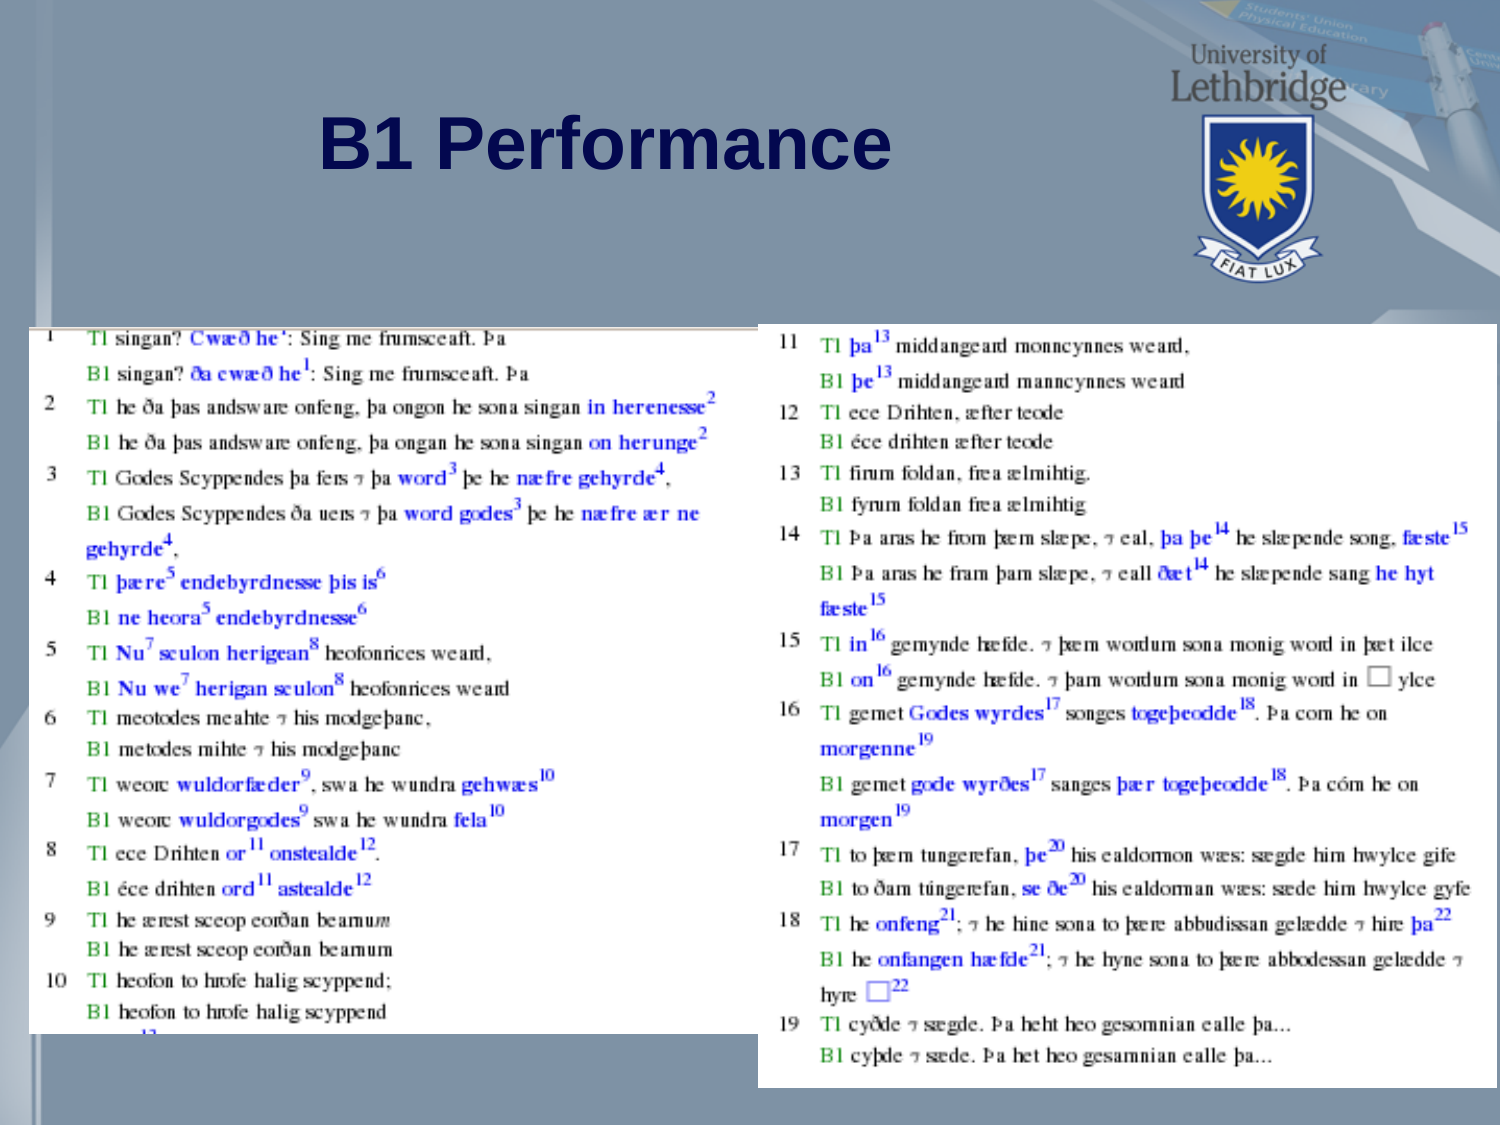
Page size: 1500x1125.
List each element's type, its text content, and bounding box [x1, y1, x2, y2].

title B1 Performance [75, 53, 1138, 235]
picture [0, 0, 1500, 1125]
